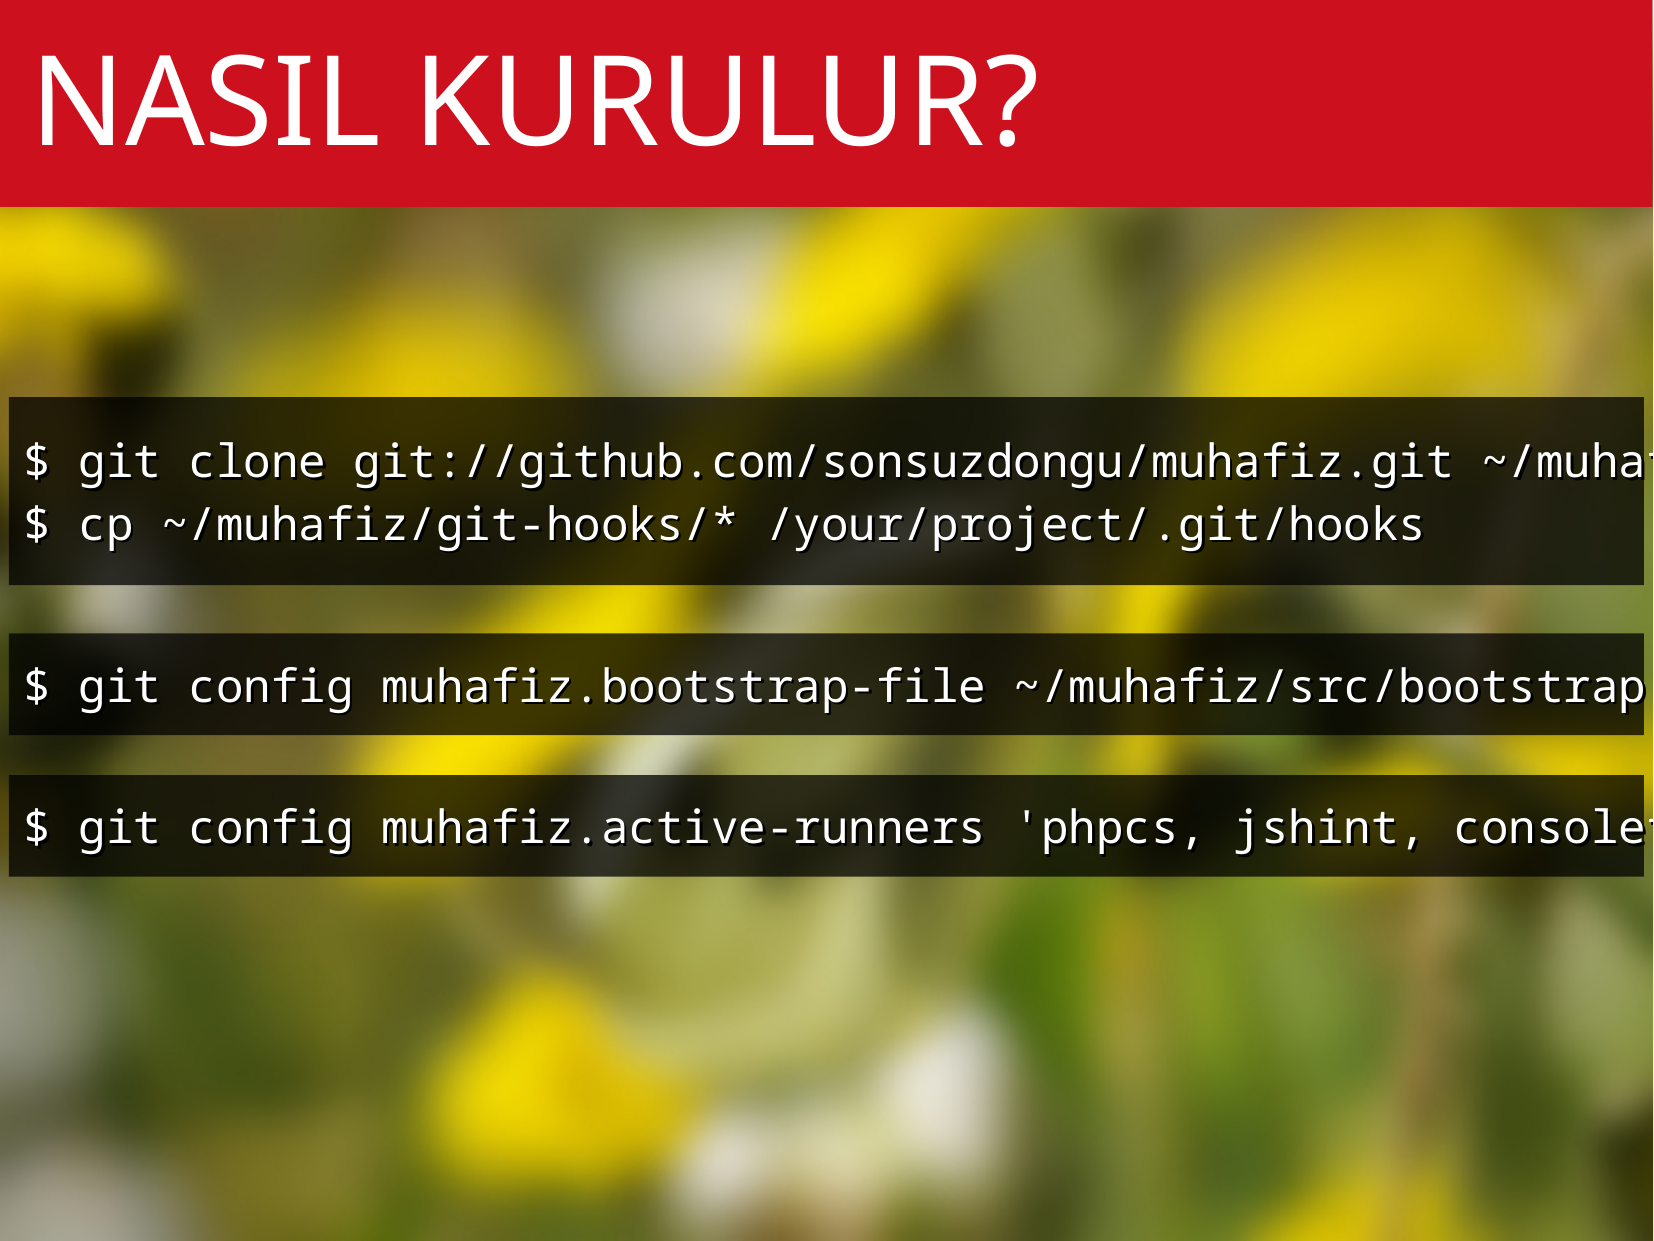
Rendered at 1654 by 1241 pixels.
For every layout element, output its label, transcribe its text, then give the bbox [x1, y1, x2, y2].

text_box $ git config muhafiz.active-runners 'phpcs, jshint, consolefoo' [8, 775, 1644, 877]
text_box $ git config muhafiz.bootstrap-file ~/muhafiz/src/bootstrap.php [8, 633, 1644, 736]
picture [0, 0, 1654, 1241]
text_box $ git clone git://github.com/sonsuzdongu/muhafiz.git ~/muhafiz $ cp ~/muhafiz/git-hooks/* /your/project/.git/hooks [8, 397, 1644, 586]
title NASIL KURULUR? [0, 0, 1653, 207]
